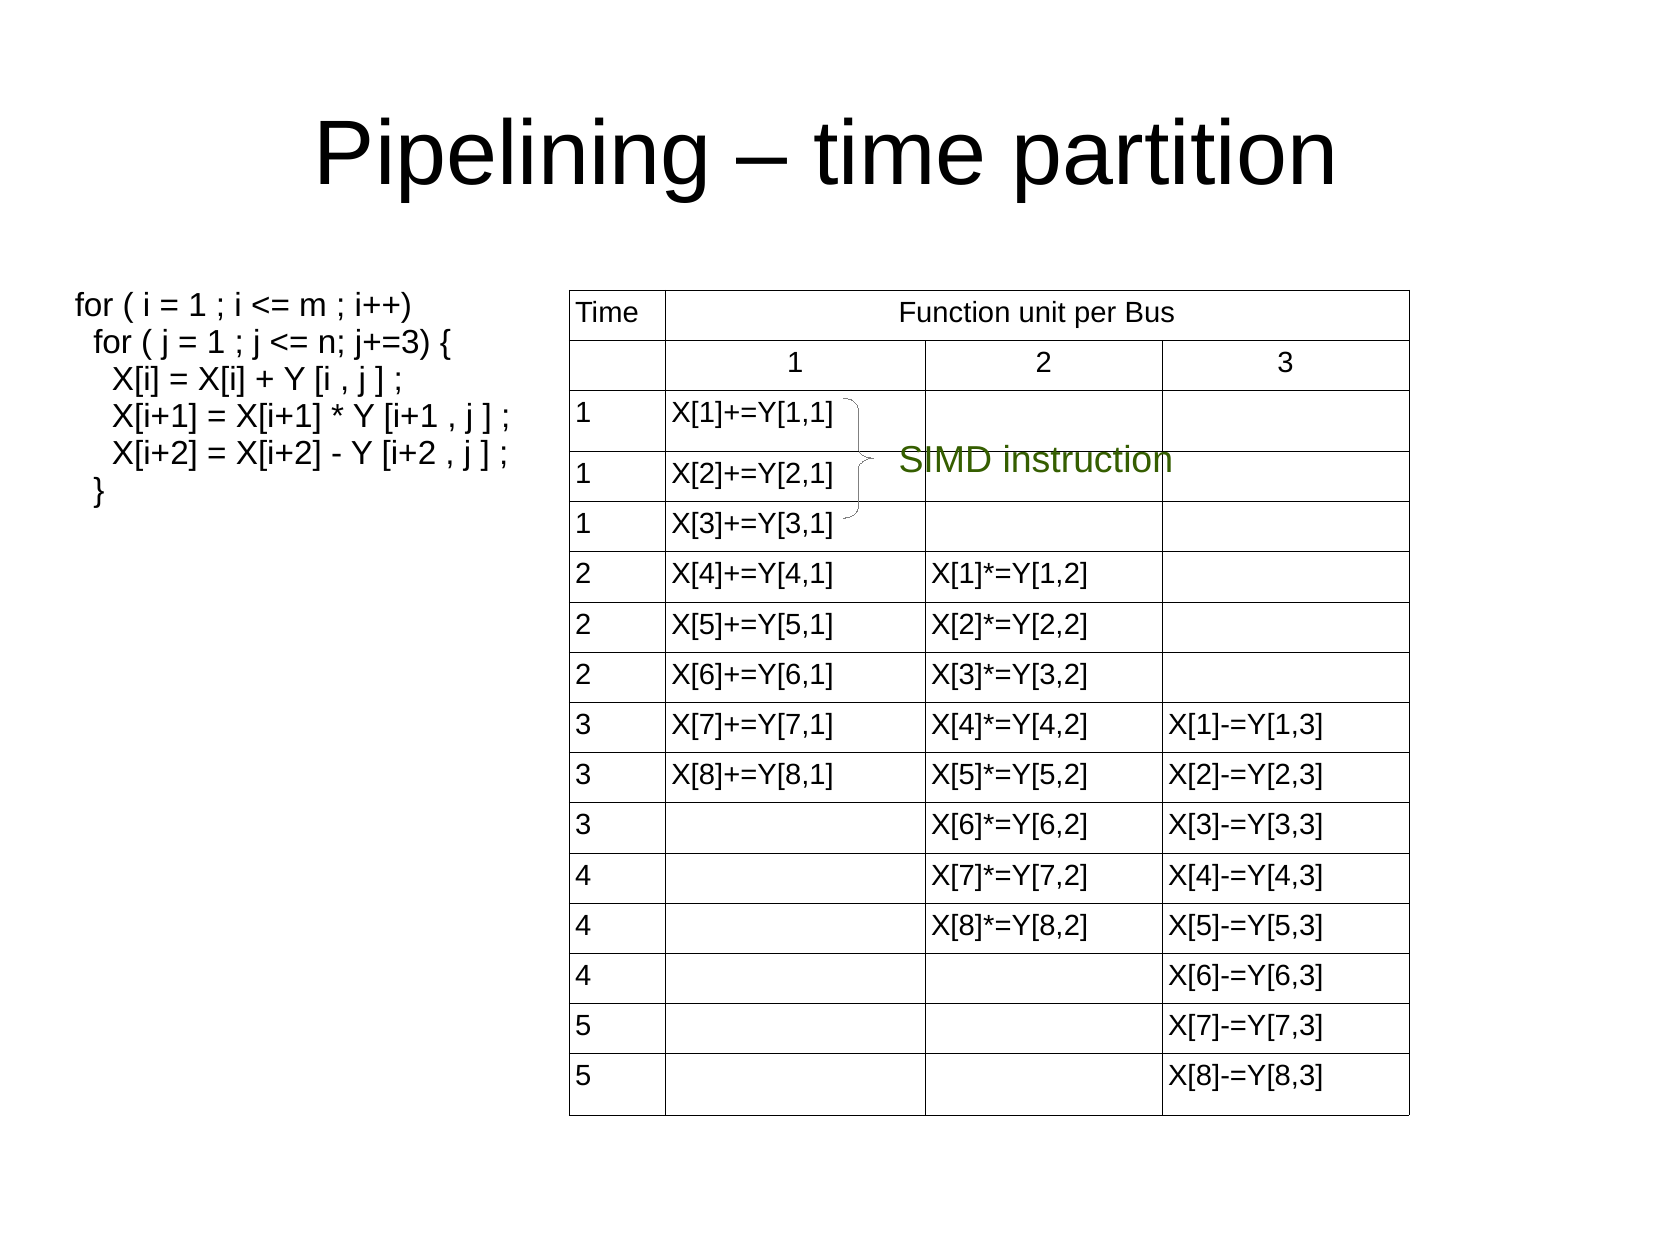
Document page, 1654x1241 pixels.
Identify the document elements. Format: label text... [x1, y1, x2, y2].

table_cell 5 [570, 1054, 665, 1115]
table_cell X[3]-=Y[3,3] [1163, 803, 1409, 853]
table_cell 3 [570, 803, 665, 853]
table_cell 2 [926, 341, 1162, 390]
table_cell [926, 954, 1162, 1003]
table_cell X[4]-=Y[4,3] [1163, 854, 1409, 903]
table_cell 1 [570, 502, 665, 551]
table_cell [666, 1004, 925, 1053]
table_cell [926, 1054, 1162, 1115]
table_cell X[7]+=Y[7,1] [666, 703, 925, 752]
table_cell [1163, 653, 1409, 702]
table_cell [1163, 452, 1409, 501]
table_cell 5 [570, 1004, 665, 1053]
table_cell X[6]-=Y[6,3] [1163, 954, 1409, 1003]
table_cell [926, 489, 1162, 501]
table_cell 4 [570, 854, 665, 903]
text_box for ( i = 1 ; i <= m ; i++) for ( j = 1 ; j <= n; j+=3) { X[i] = X[i] + Y [i , j ] ; X[i+1] = X[i+1] * Y [i+1 , j ] ; X[i+2] = X[i+2] - Y [i+2 , j ] ; } [60, 278, 541, 516]
table_cell 1 [570, 452, 665, 501]
table_cell X[7]*=Y[7,2] [926, 854, 1162, 903]
table_cell X[5]-=Y[5,3] [1163, 904, 1409, 953]
table_cell [666, 954, 925, 1003]
table_cell [570, 341, 665, 390]
table_cell [1163, 391, 1409, 451]
table_cell [926, 502, 1162, 551]
table_cell X[2]-=Y[2,3] [1163, 753, 1409, 802]
table_cell [666, 904, 925, 953]
table_cell X[5]*=Y[5,2] [926, 753, 1162, 802]
table_cell X[8]-=Y[8,3] [1163, 1054, 1409, 1115]
table_cell X[6]+=Y[6,1] [666, 653, 925, 702]
table_cell 1 [570, 391, 665, 451]
table_cell 4 [570, 904, 665, 953]
table_header Time [570, 291, 665, 340]
table_cell [926, 1004, 1162, 1053]
table_cell 3 [570, 703, 665, 752]
table_cell X[3]+=Y[3,1] [666, 502, 925, 551]
table_cell 2 [570, 653, 665, 702]
table_header Function unit per Bus [666, 291, 1409, 340]
table_cell X[1]*=Y[1,2] [926, 552, 1162, 602]
table_cell [666, 803, 925, 853]
table_cell X[8]*=Y[8,2] [926, 904, 1162, 953]
table_cell X[3]*=Y[3,2] [926, 653, 1162, 702]
table_cell [1163, 502, 1409, 551]
table_cell 2 [570, 603, 665, 652]
table_cell X[4]*=Y[4,2] [926, 703, 1162, 752]
table_cell X[1]+=Y[1,1] [666, 391, 925, 451]
table_cell X[8]+=Y[8,1] [666, 753, 925, 802]
table_cell [666, 854, 925, 903]
table_cell [666, 1054, 925, 1115]
title Pipelining – time partition [82, 49, 1571, 257]
table_cell [926, 391, 1162, 431]
table_cell 4 [570, 954, 665, 1003]
table_cell 1 [666, 341, 925, 390]
table_cell 3 [570, 753, 665, 802]
table_cell [1163, 552, 1409, 602]
table_cell X[6]*=Y[6,2] [926, 803, 1162, 853]
table_cell X[7]-=Y[7,3] [1163, 1004, 1409, 1053]
table_cell [1163, 603, 1409, 652]
table_cell X[2]+=Y[2,1] [666, 452, 925, 501]
table_cell 2 [570, 552, 665, 602]
table_cell X[1]-=Y[1,3] [1163, 703, 1409, 752]
table_cell X[2]*=Y[2,2] [926, 603, 1162, 652]
table_cell X[4]+=Y[4,1] [666, 552, 925, 602]
text_box SIMD instruction [883, 431, 1198, 489]
table_cell 3 [1163, 341, 1409, 390]
table_cell X[5]+=Y[5,1] [666, 603, 925, 652]
